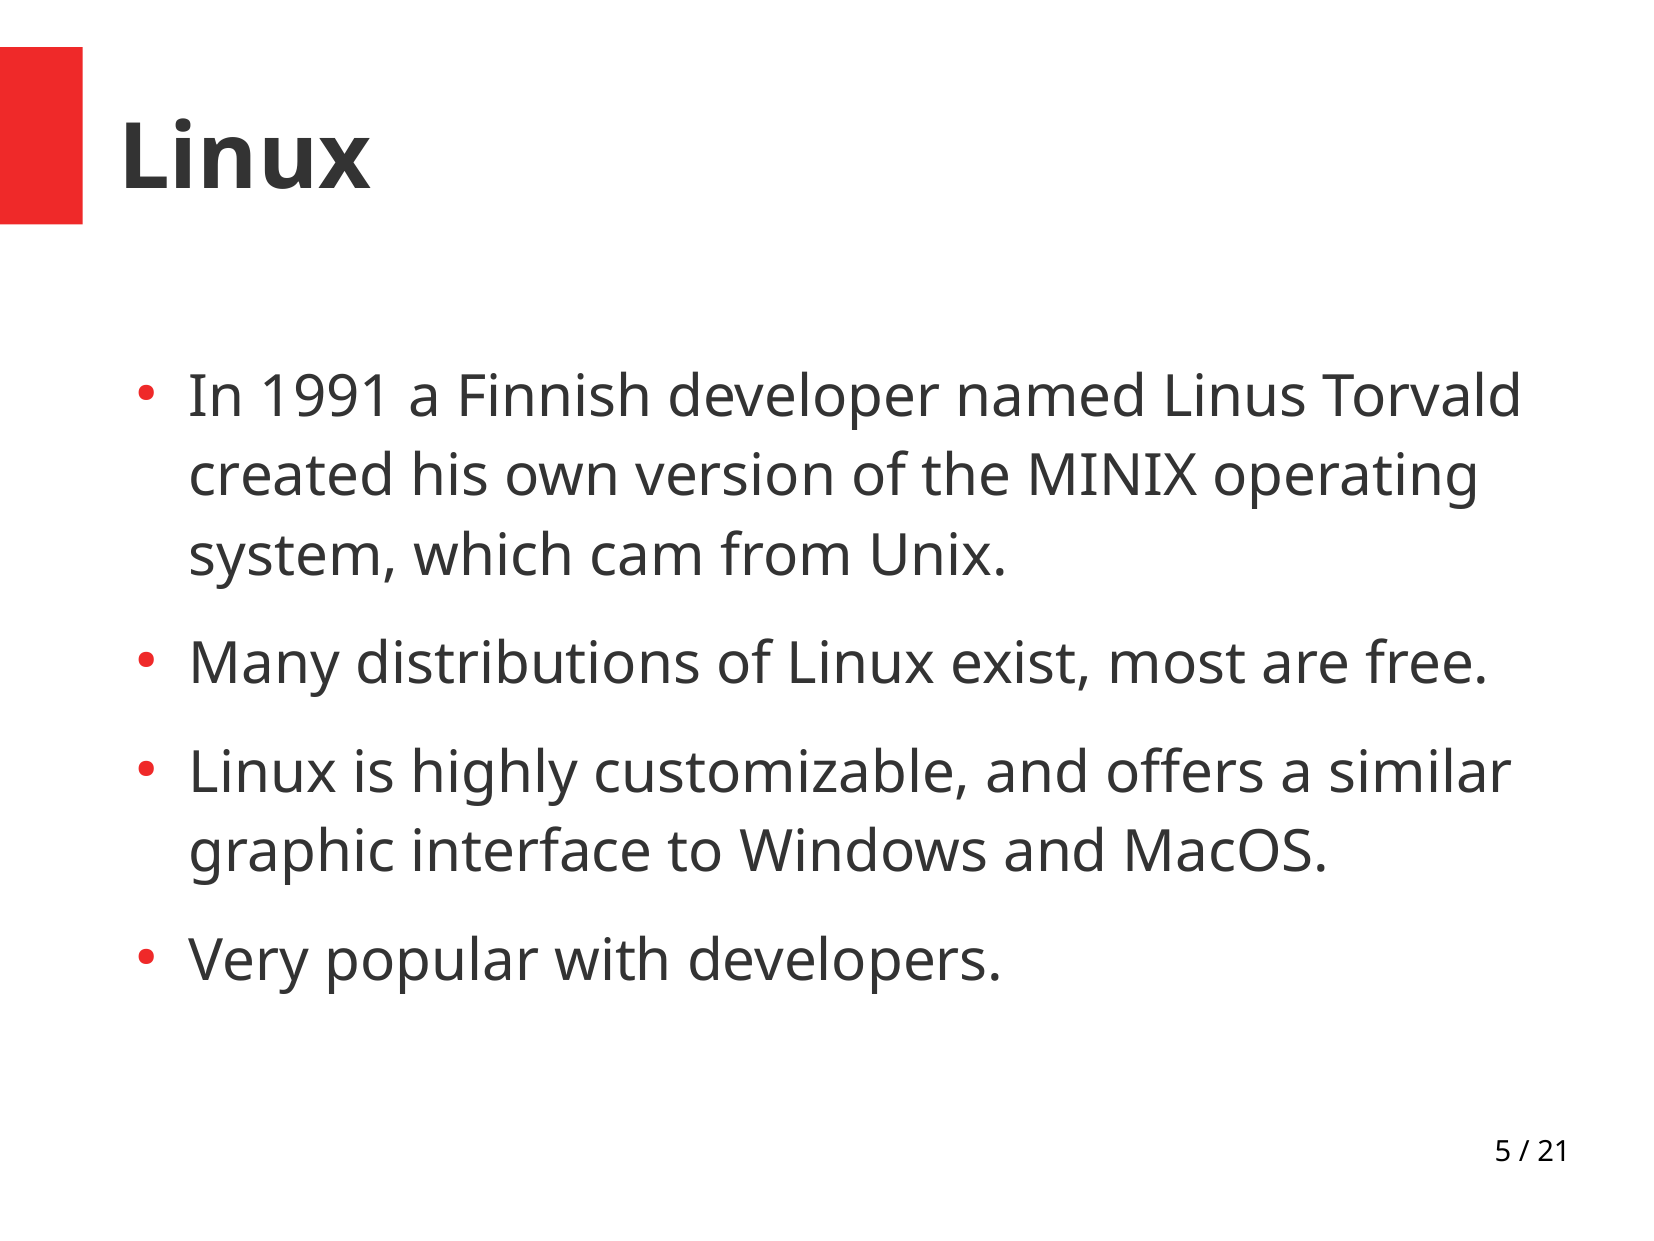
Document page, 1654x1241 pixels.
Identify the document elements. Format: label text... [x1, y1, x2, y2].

list In 1991 a Finnish developer named Linus Torvald created his own version of the MINIX operating system, which cam from Unix. Many distributions of Linux exist, most are free. Linux is highly customizable, and offers a similar graphic interface to Windows and MacOS. Very popular with developers. [118, 354, 1561, 1074]
title Linux [118, 49, 1571, 257]
